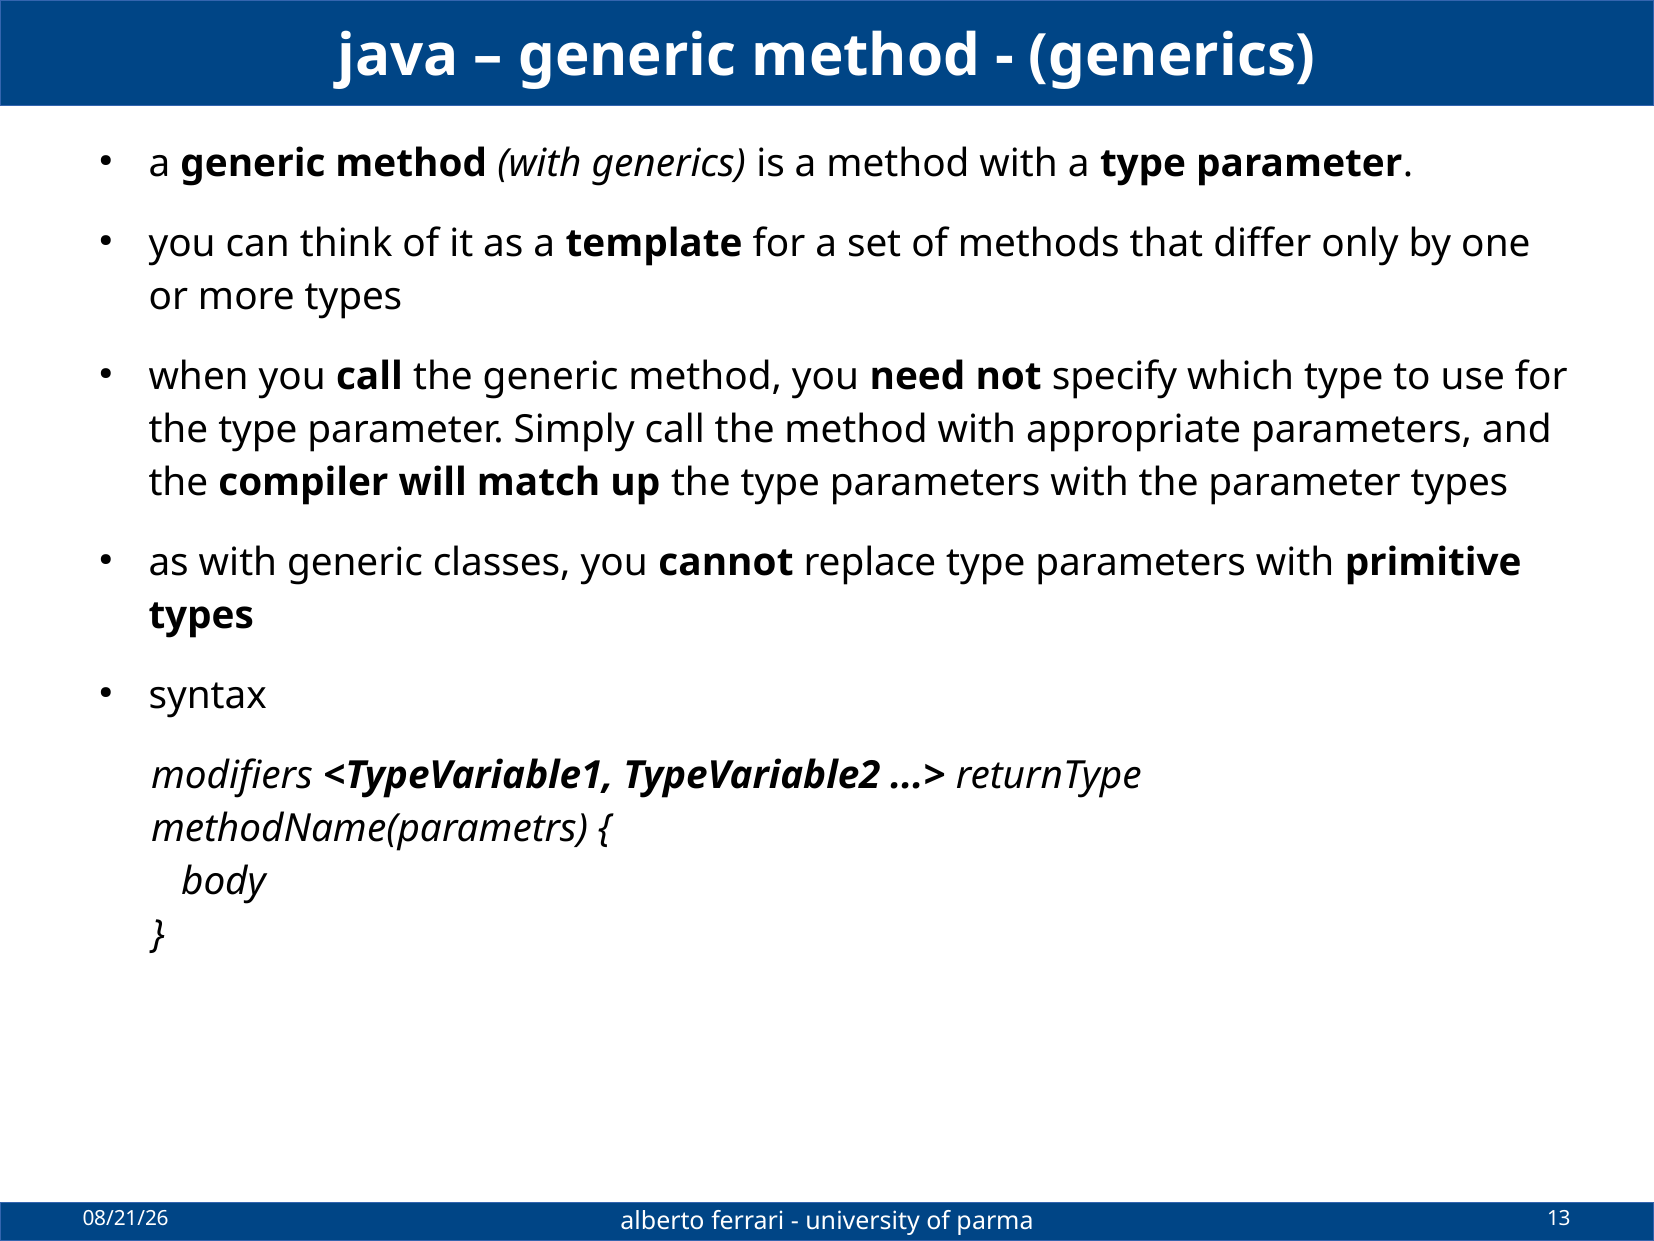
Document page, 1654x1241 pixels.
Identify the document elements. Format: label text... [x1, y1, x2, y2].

title java – generic method - (generics) [0, 0, 1654, 106]
list a generic method (with generics) is a method with a type parameter. you can think of it as a template for a set of methods that differ only by one or more types when you call the generic method, you need not specify which type to use for the type parameter. Simply call the method with appropriate parameters, and the compiler will match up the type parameters with the parameter types as with generic classes, you cannot replace type parameters with primitive types syntax modifiers <TypeVariable1, TypeVariable2 ...> returnType methodName(parametrs) { body } [82, 135, 1571, 1021]
